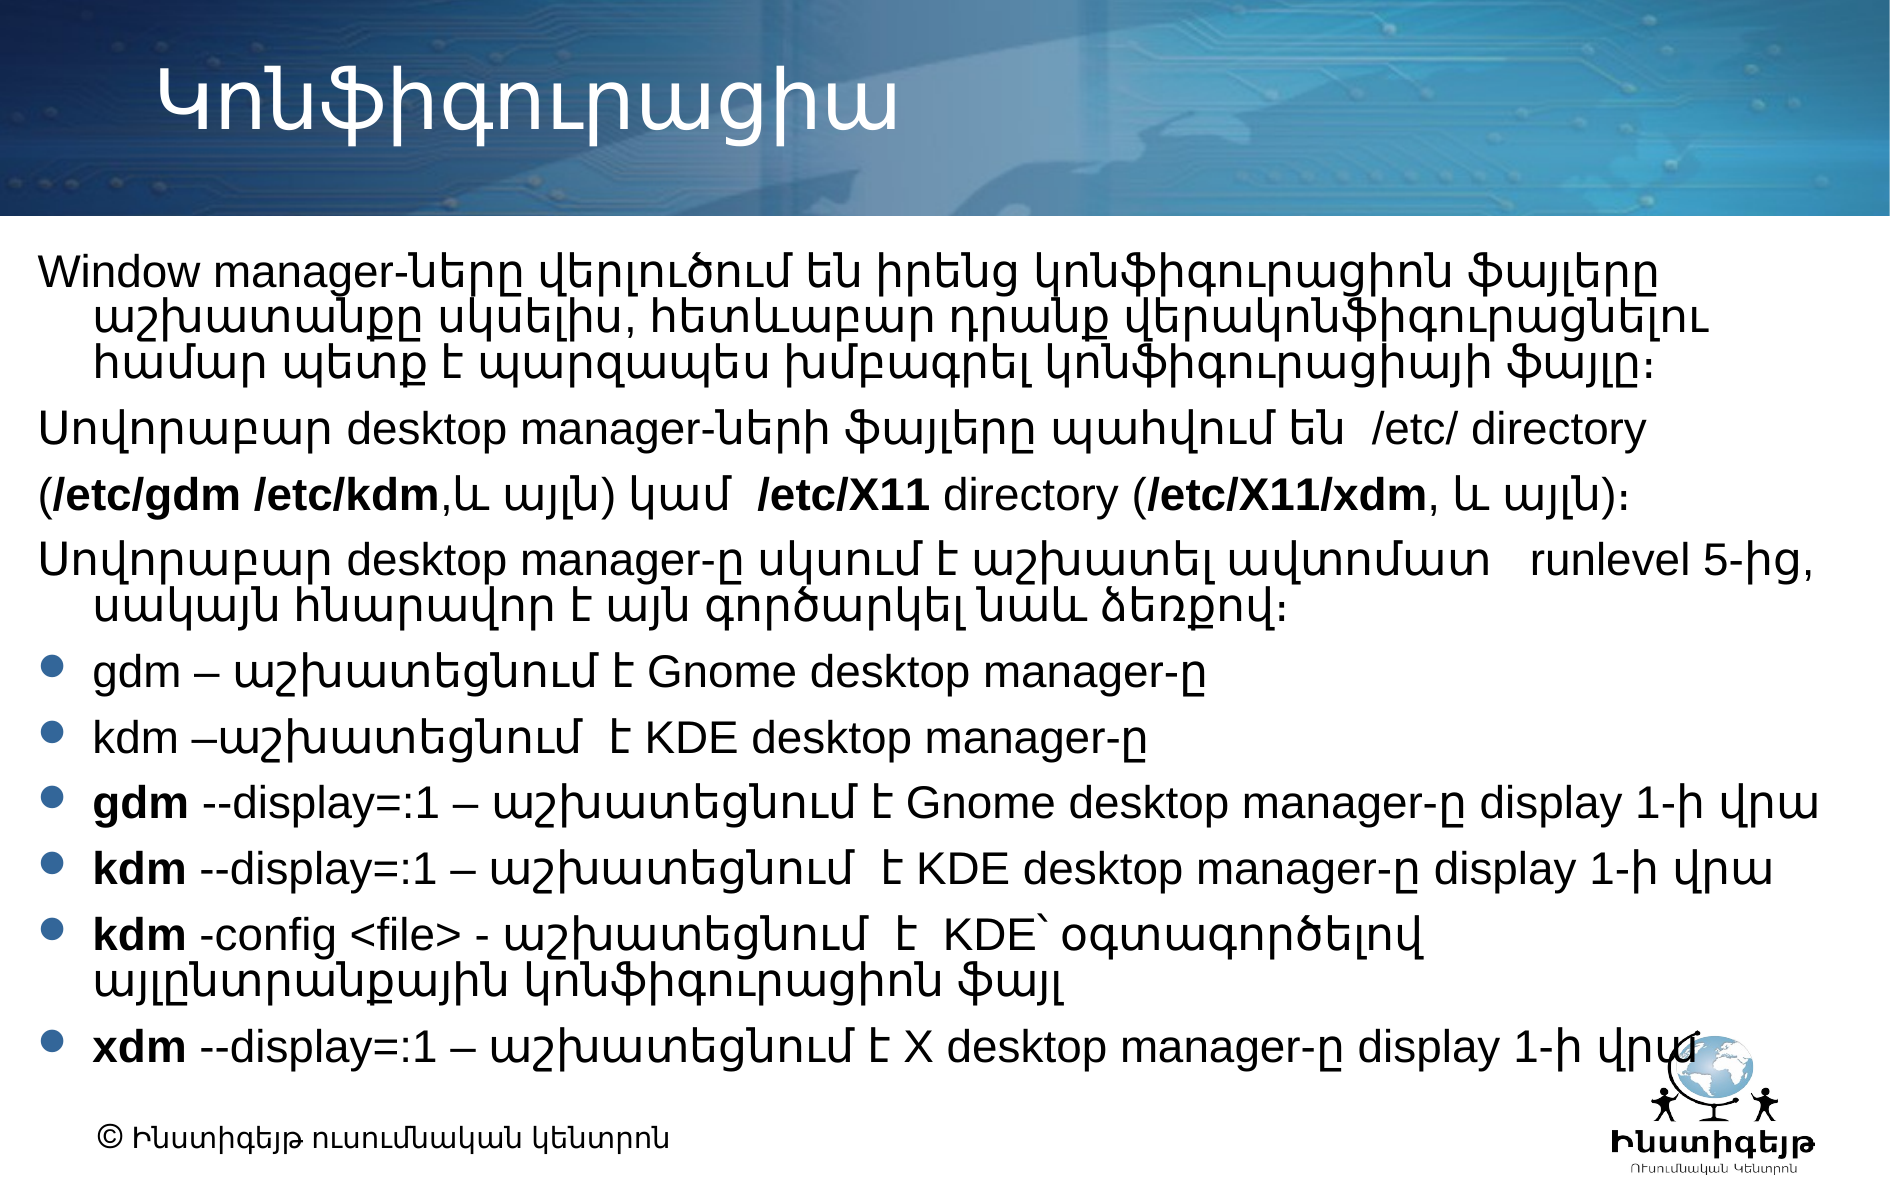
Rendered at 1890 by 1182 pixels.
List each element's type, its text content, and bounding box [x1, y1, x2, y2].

picture [0, 0, 1890, 216]
text_box Կոնֆիգուրացիա [153, 76, 202, 171]
picture [1612, 1030, 1815, 1175]
list Window manager-ները վերլուծում են իրենց կոնֆիգուրացիոն ֆայլերը աշխատանքը սկսելիս, հետևաբար դրանք վերակոնֆիգուրացնելու համար պետք է պարզապես խմբագրել կոնֆիգուրացիայի ֆայլը։ Սովորաբար desktop manager-ների ֆայլերը պահվում են /etc/ directory (/etc/gdm /etc/kdm,և այլն) կամ /etc/X11 directory (/etc/X11/xdm, և այլն)։ Սովորաբար desktop manager-ը սկսում է աշխատել ավտոմատ runlevel 5-ից, սակայն հնարավոր է այն գործարկել նաև ձեռքով։ gdm – աշխատեցնում է Gnome desktop manager-ը kdm –աշխատեցնում է KDE desktop manager-ը gdm --display=:1 – աշխատեցնում է Gnome desktop manager-ը display 1-ի վրա kdm --display=:1 – աշխատեցնում է KDE desktop manager-ը display 1-ի վրա kdm -config <file> - աշխատեցնում է KDE՝ օգտագործելով այլընտրանքային կոնֆիգուրացիոն ֆայլ xdm --display=:1 – աշխատեցնում է X desktop manager-ը display 1-ի վրա [37, 250, 105, 1077]
